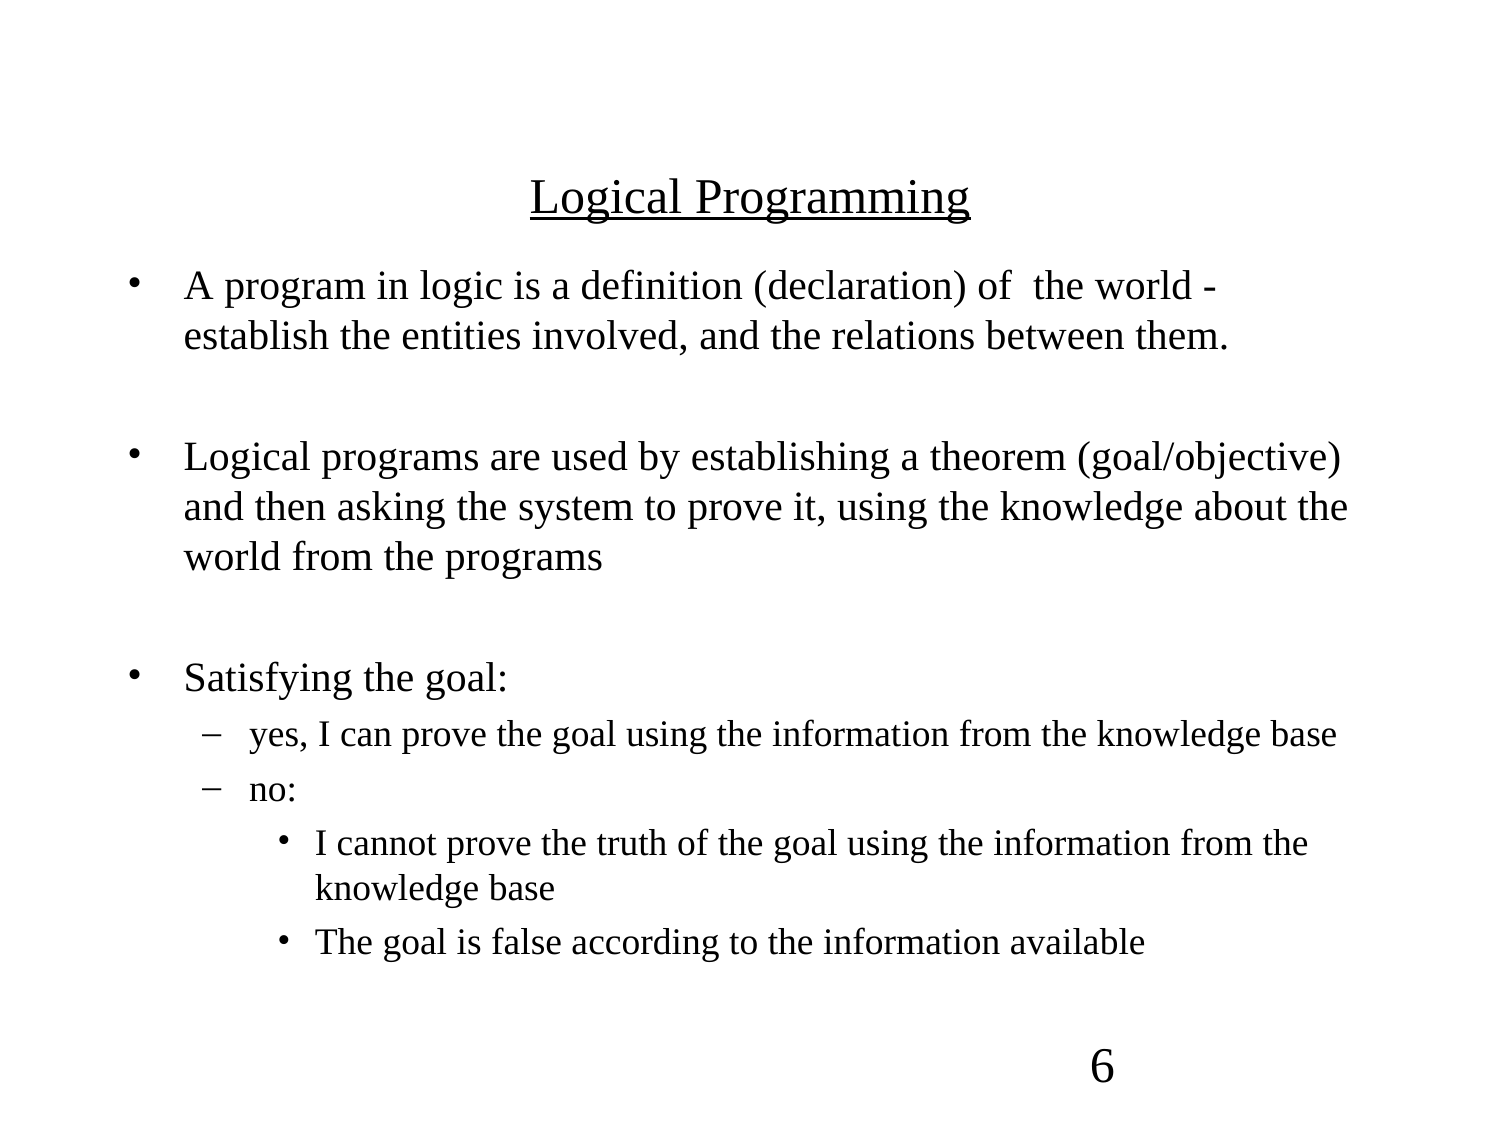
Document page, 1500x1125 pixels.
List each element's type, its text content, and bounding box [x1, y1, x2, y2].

title Logical Programming [112, 99, 1388, 249]
list A program in logic is a definition (declaration) of the world - establish the entities involved, and the relations between them. Logical programs are used by establishing a theorem (goal/objective) and then asking the system to prove it, using the knowledge about the world from the programs Satisfying the goal: yes, I can prove the goal using the information from the knowledge base no: I cannot prove the truth of the goal using the information from the knowledge base The goal is false according to the information available [112, 249, 1388, 1000]
